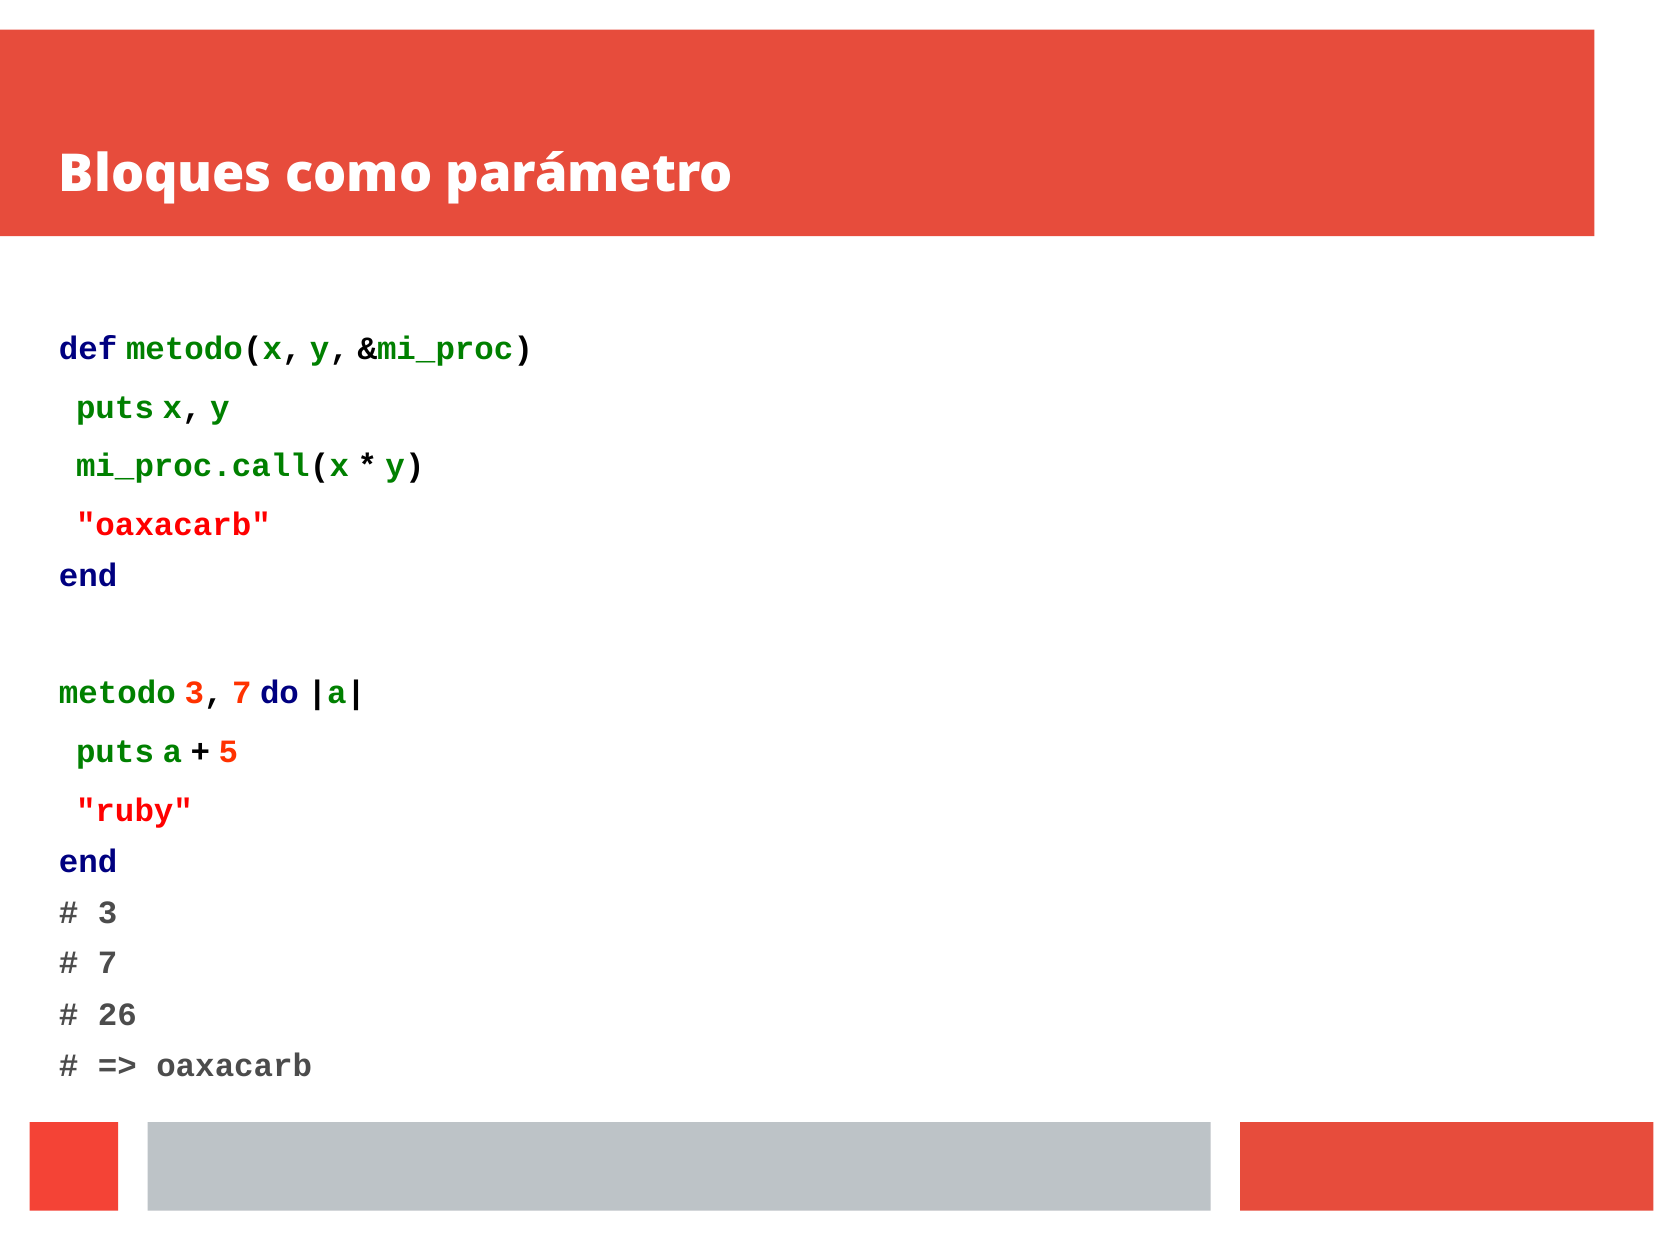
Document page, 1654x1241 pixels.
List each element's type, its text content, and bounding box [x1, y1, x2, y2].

title Bloques como parámetro [59, 59, 1595, 207]
list def metodo(x, y, &mi_proc) puts x, y mi_proc.call(x * y) "oaxacarb" end metodo 3, 7 do |a| puts a + 5 "ruby" end # 3 # 7 # 26 # => oaxacarb [59, 324, 1565, 1093]
